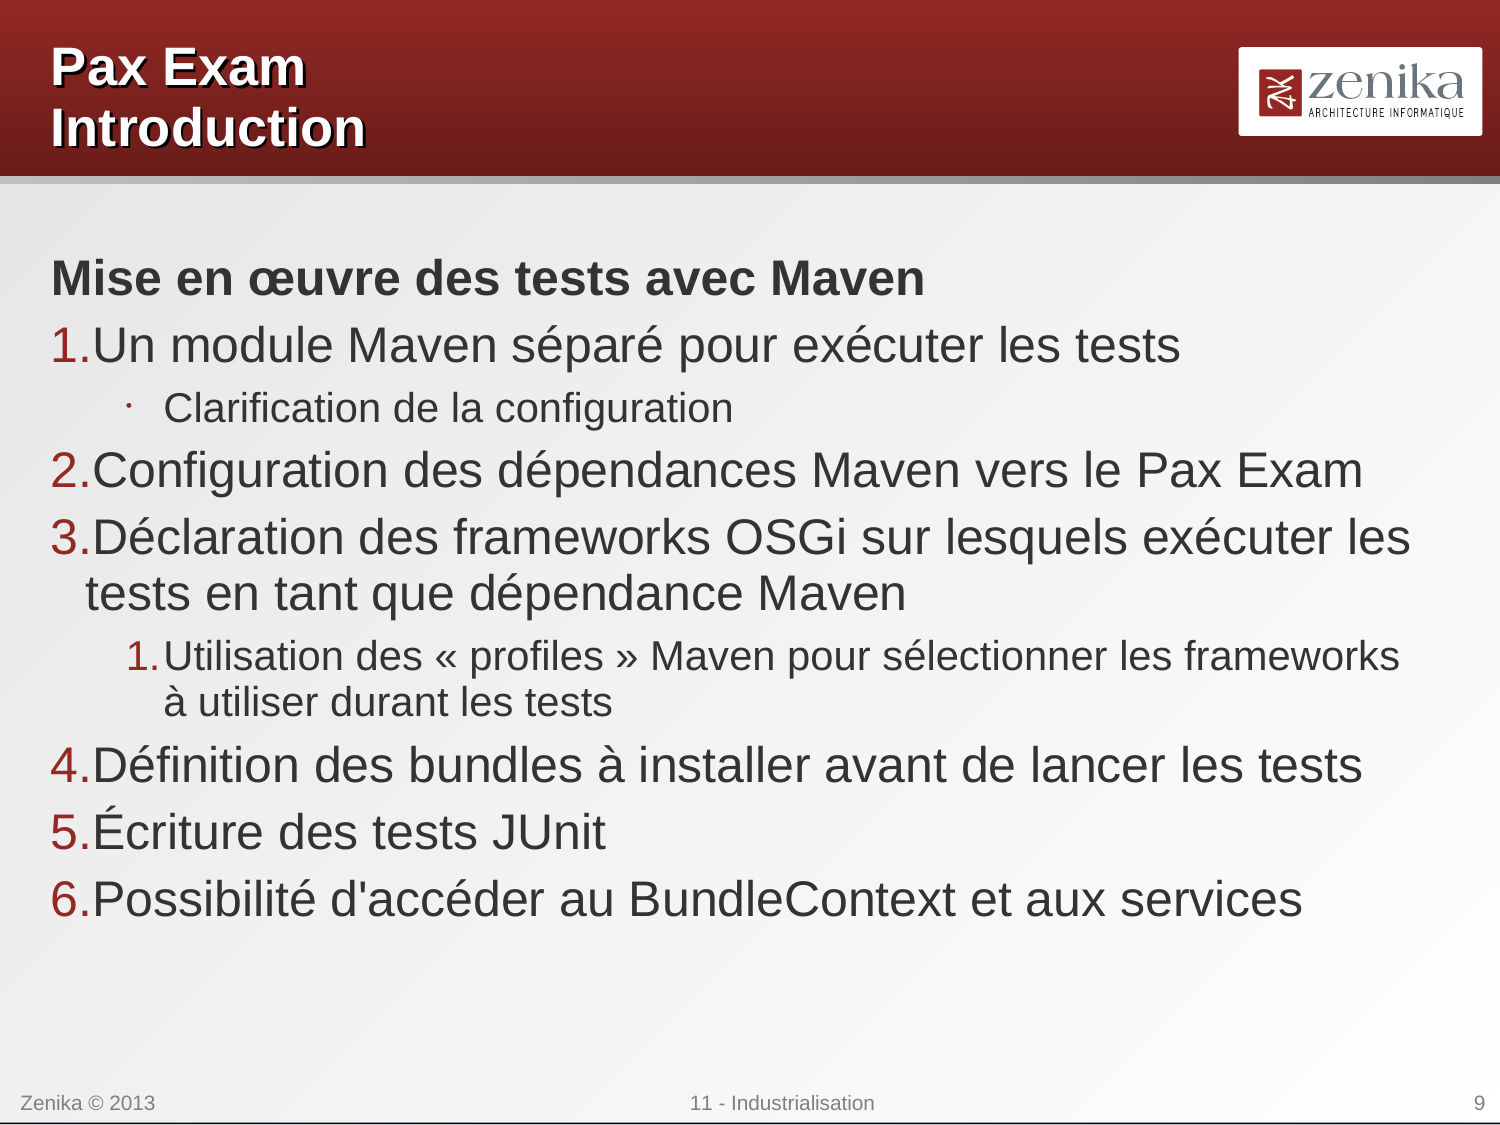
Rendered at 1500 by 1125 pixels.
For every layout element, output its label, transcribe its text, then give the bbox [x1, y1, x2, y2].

list Mise en œuvre des tests avec Maven Un module Maven séparé pour exécuter les tests Clarification de la configuration Configuration des dépendances Maven vers le Pax Exam Déclaration des frameworks OSGi sur lesquels exécuter les tests en tant que dépendance Maven Utilisation des « profiles » Maven pour sélectionner les frameworks à utiliser durant les tests Définition des bundles à installer avant de lancer les tests Écriture des tests JUnit Possibilité d'accéder au BundleContext et aux services [50, 249, 1435, 1079]
title Pax Exam Introduction [50, 15, 1206, 180]
picture [1257, 58, 1464, 125]
